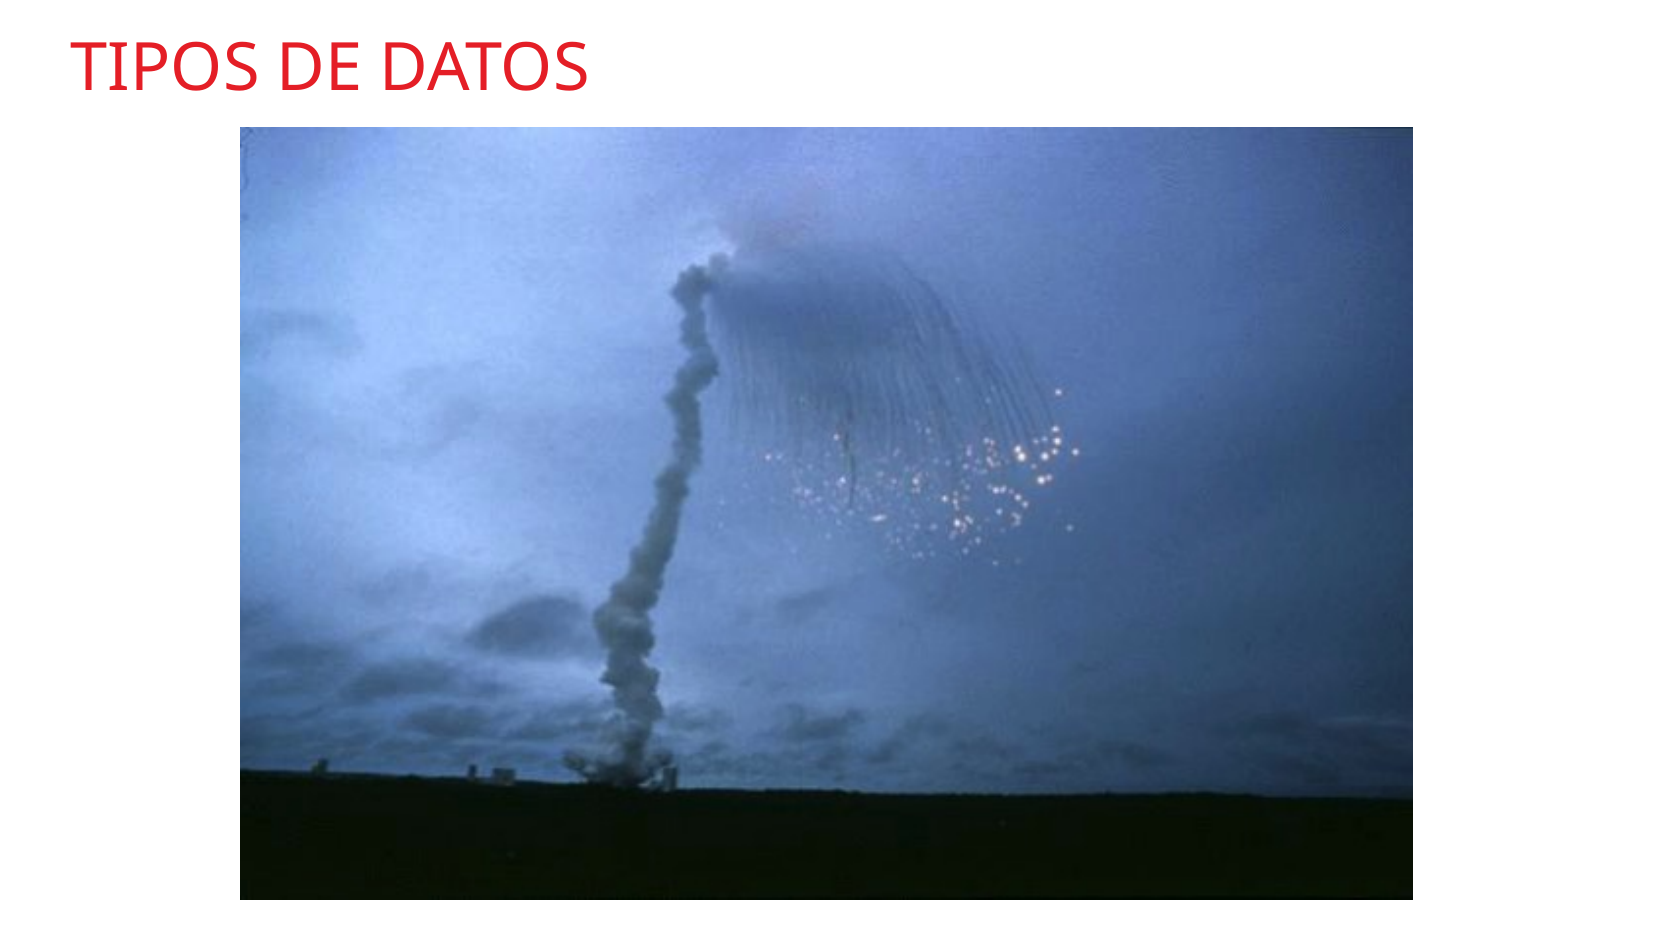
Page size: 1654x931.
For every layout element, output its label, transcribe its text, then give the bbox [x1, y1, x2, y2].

picture [240, 127, 1413, 900]
title TIPOS DE DATOS [70, 11, 1347, 118]
